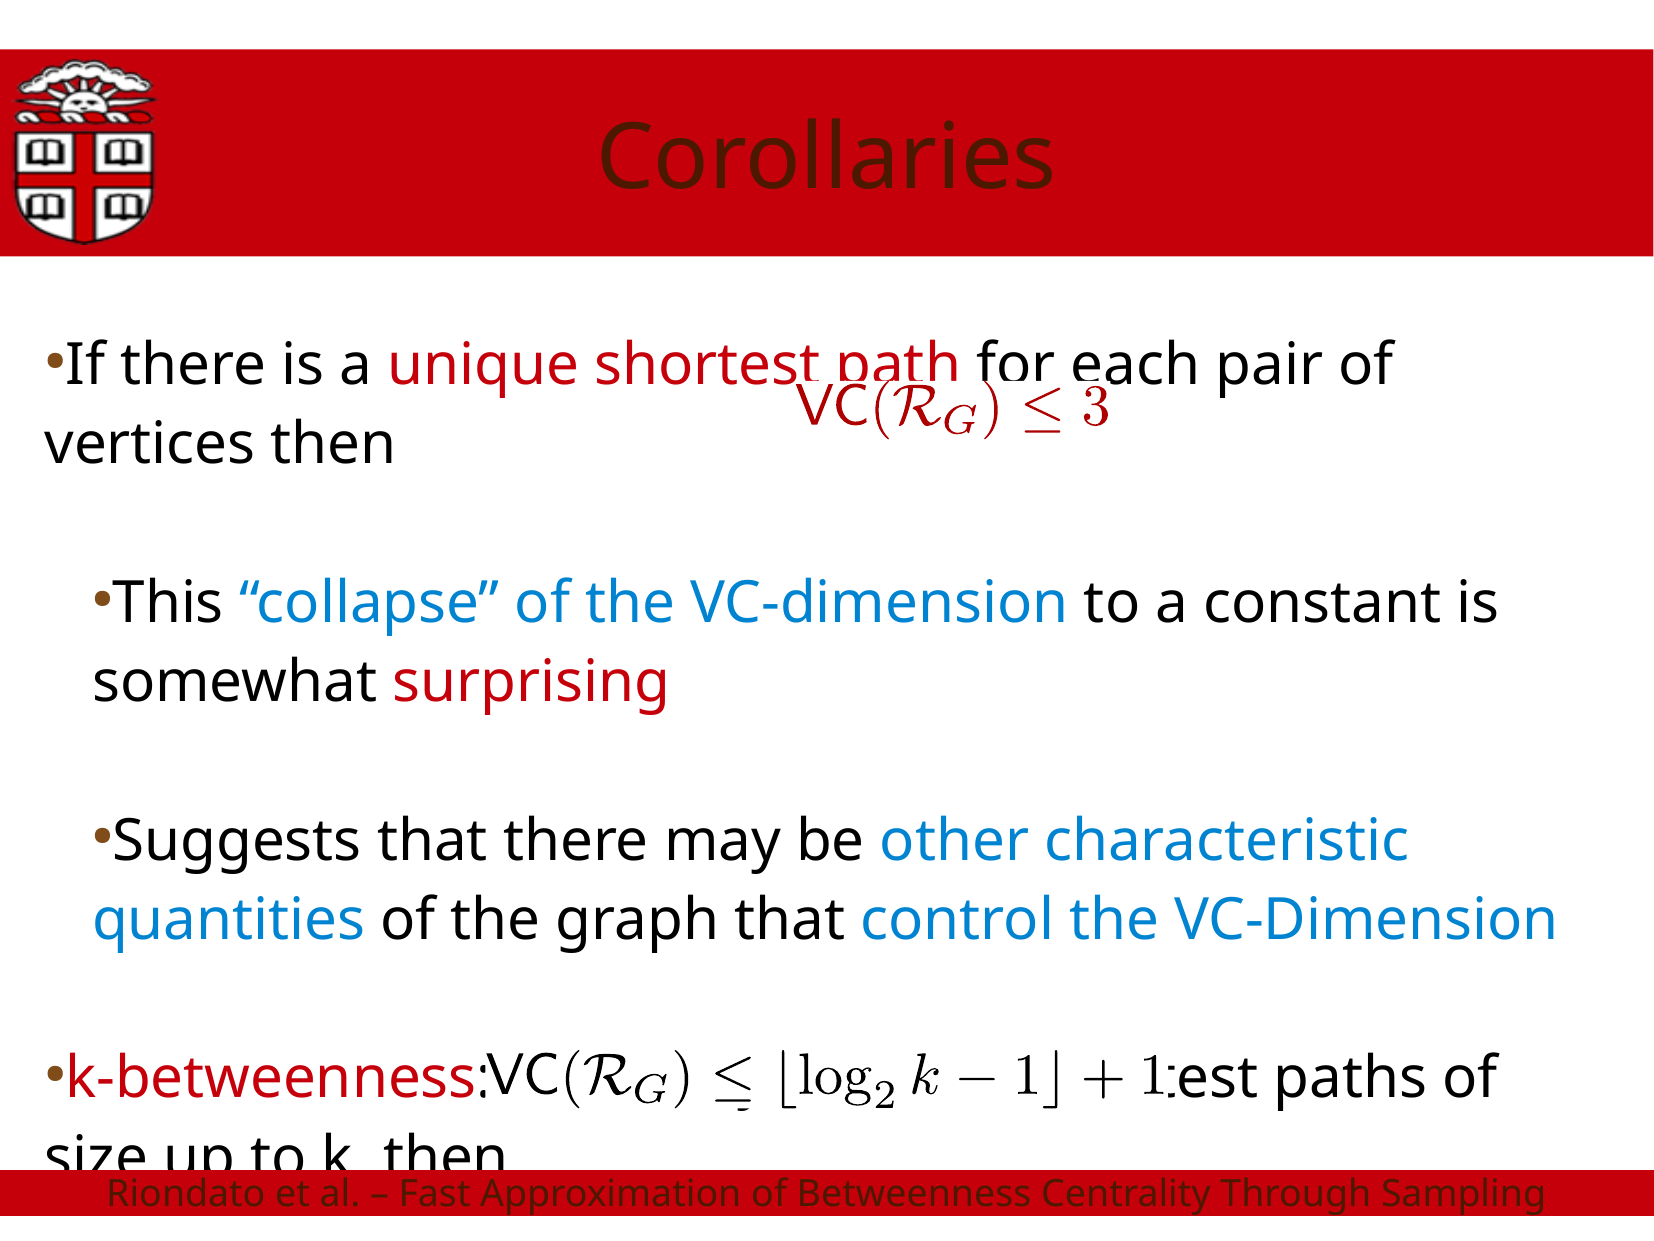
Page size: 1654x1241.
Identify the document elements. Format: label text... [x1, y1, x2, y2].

text_box [795, 380, 1111, 440]
text_box Riondato et al. – Fast Approximation of Betweenness Centrality Through Sampling [0, 1170, 1654, 1216]
title Corollaries [0, 49, 1654, 257]
text_box [485, 1050, 1169, 1109]
text_box If there is a unique shortest path for each pair of vertices then This “collapse” of the VC-dimension to a constant is somewhat surprising Suggests that there may be other characteristic quantities of the graph that control the VC-Dimension k-betweenness: if we only consider shortest paths of size up to k, then [30, 315, 1621, 1029]
picture [11, 59, 158, 245]
